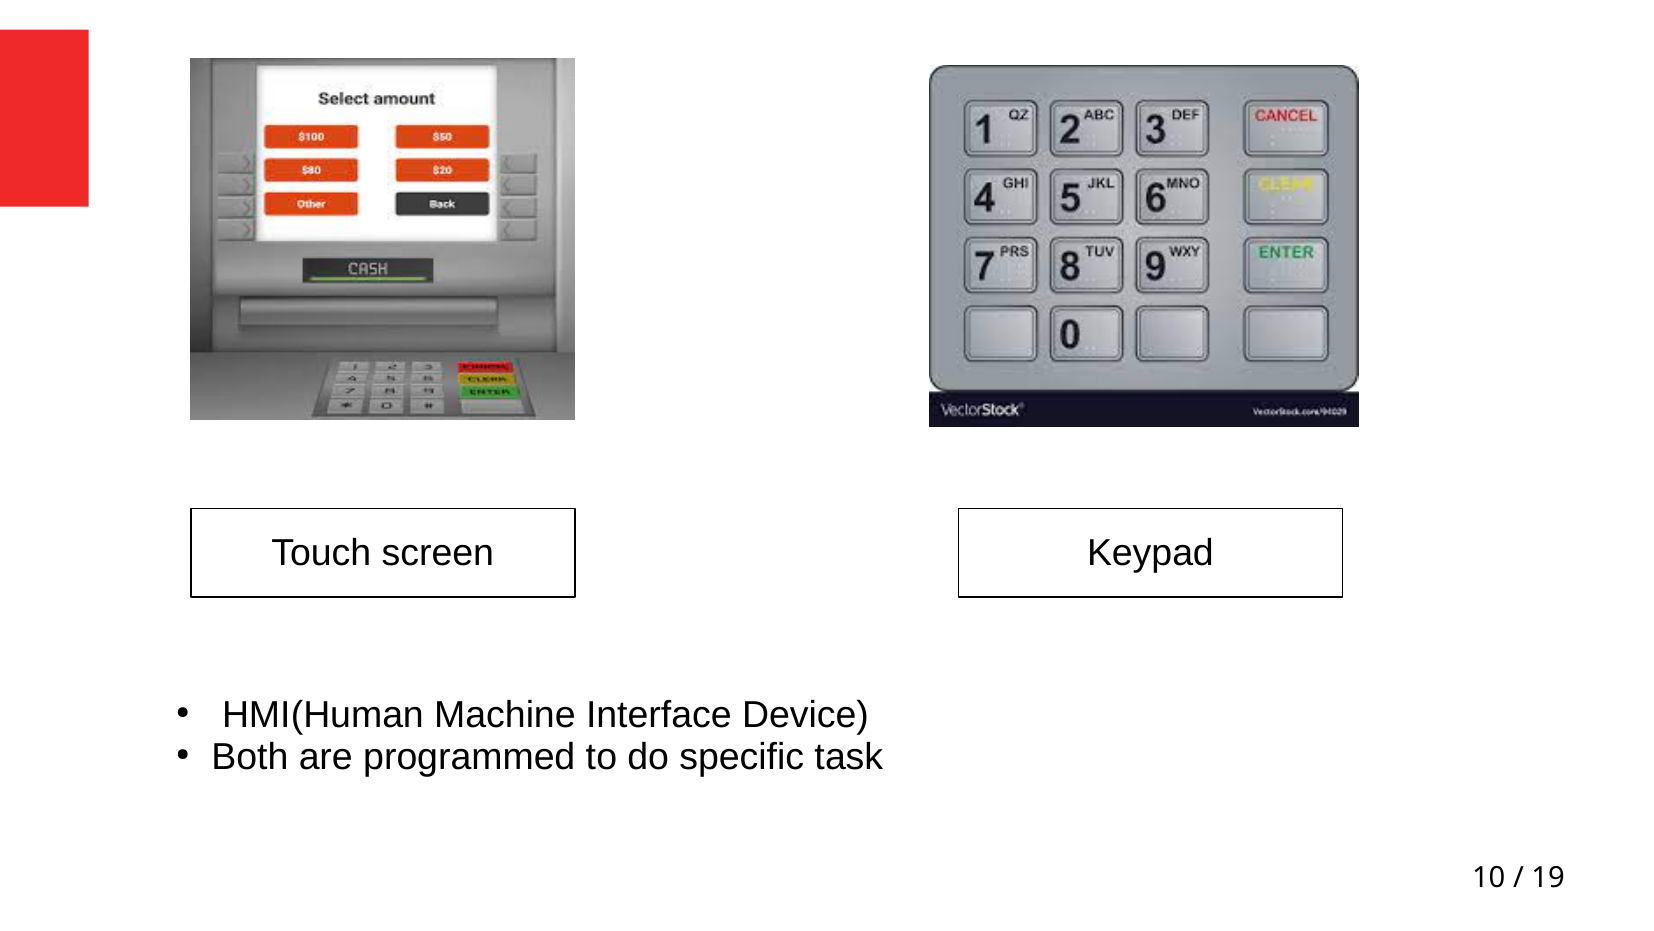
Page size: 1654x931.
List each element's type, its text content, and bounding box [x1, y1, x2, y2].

picture [929, 65, 1359, 427]
text_box HMI(Human Machine Interface Device) Both are programmed to do specific task [161, 685, 1136, 869]
picture [190, 58, 575, 420]
text_box Keypad [958, 508, 1343, 598]
text_box Touch screen [190, 508, 575, 598]
